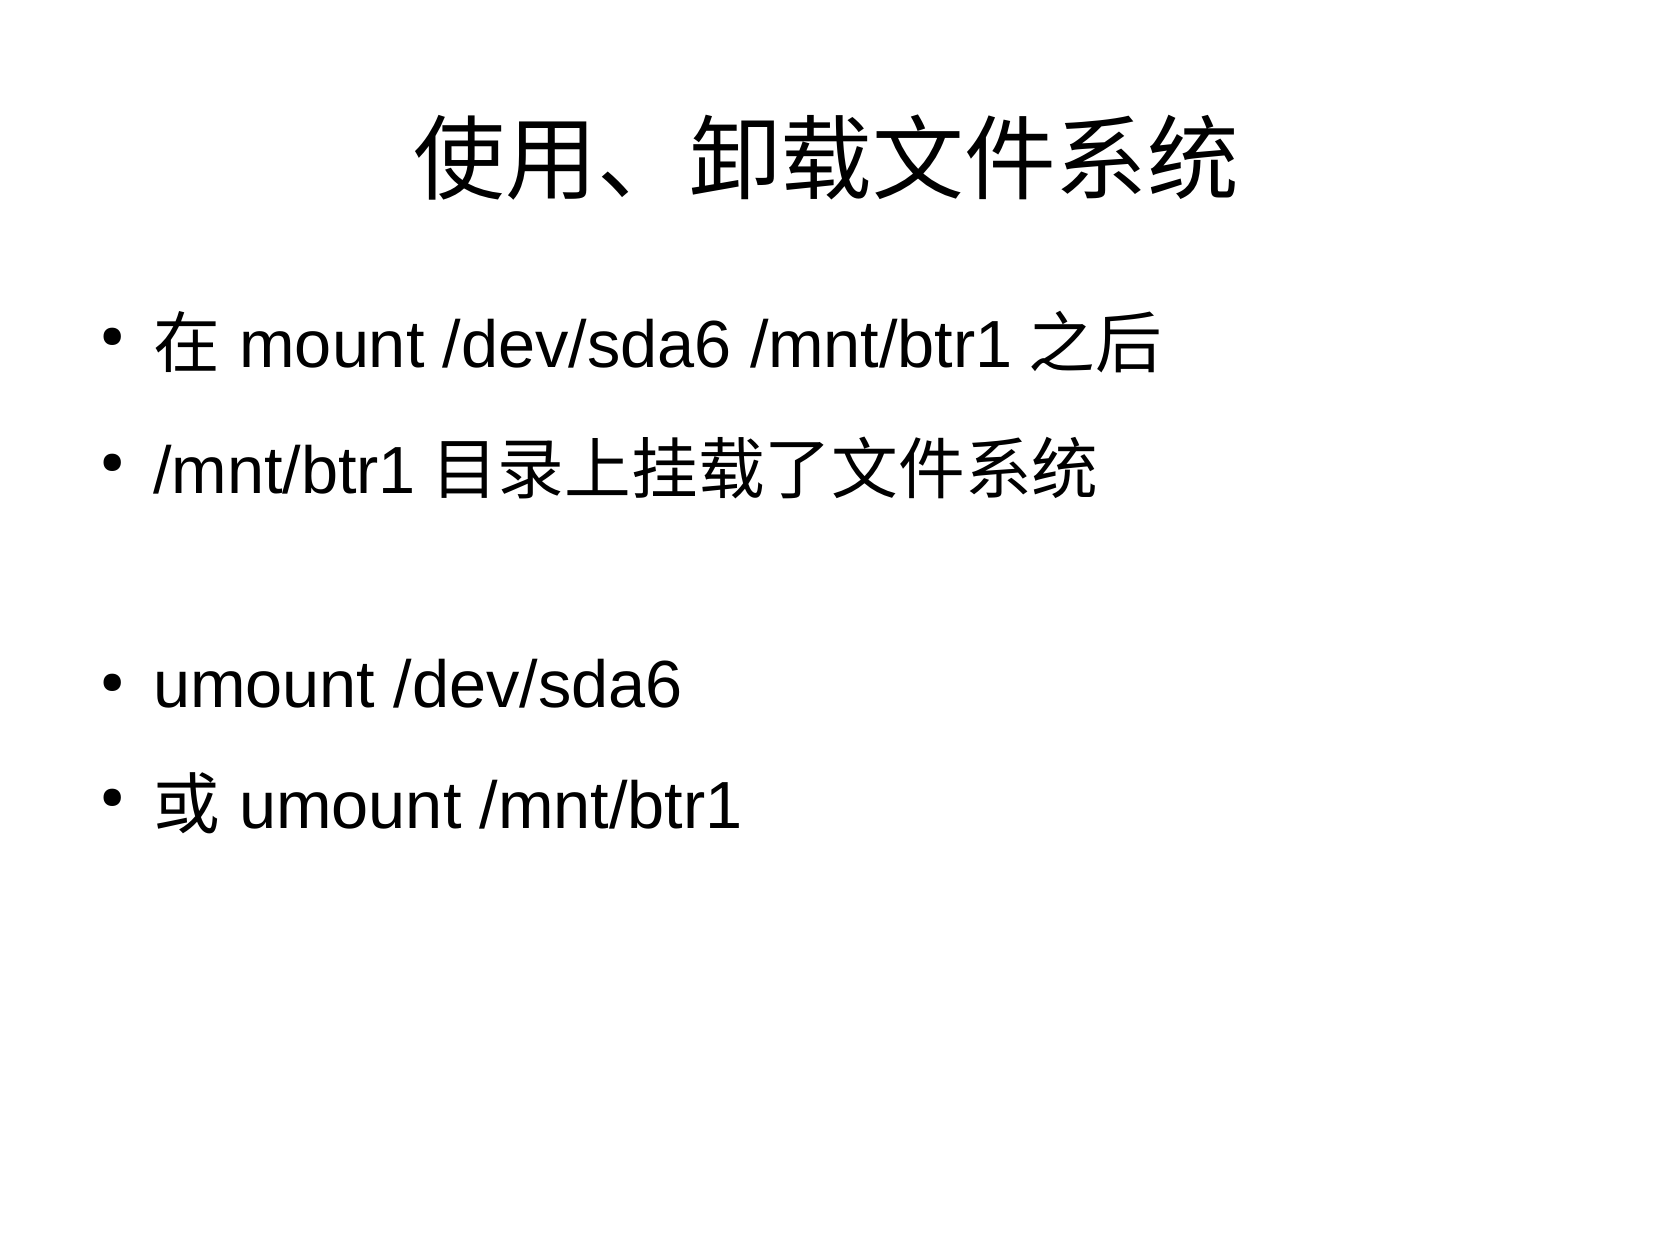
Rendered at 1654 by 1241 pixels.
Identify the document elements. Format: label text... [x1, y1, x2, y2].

list 在mount /dev/sda6 /mnt/btr1之后 /mnt/btr1目录上挂载了文件系统 umount /dev/sda6 或umount /mnt/btr1 [82, 290, 1571, 1094]
title 使用、卸载文件系统 [82, 56, 1571, 250]
